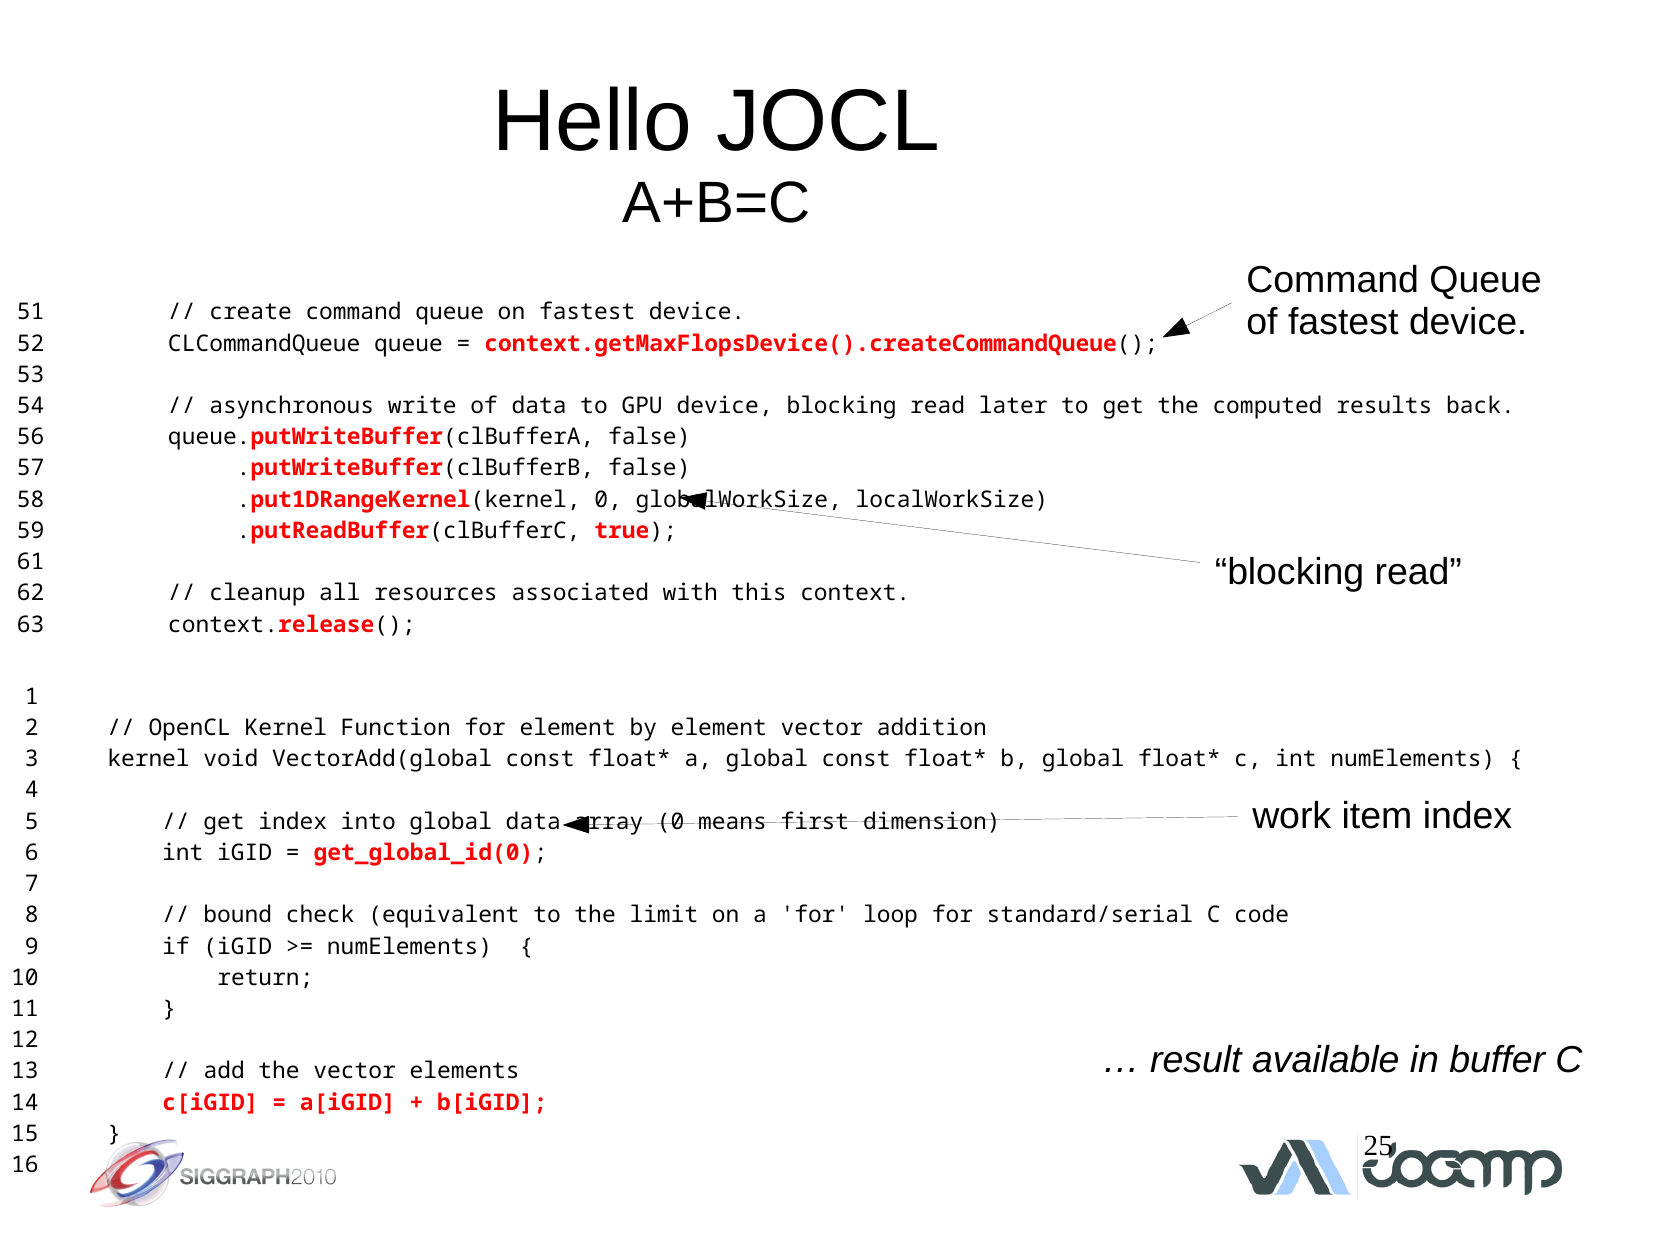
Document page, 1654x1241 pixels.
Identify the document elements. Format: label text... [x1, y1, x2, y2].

text_box 51 // create command queue on fastest device. 52 CLCommandQueue queue = context.getMaxFlopsDevice().createCommandQueue(); 53 54 // asynchronous write of data to GPU device, blocking read later to get the computed results back. 56 queue.putWriteBuffer(clBufferA, false) 57 .putWriteBuffer(clBufferB, false) 58 .put1DRangeKernel(kernel, 0, globalWorkSize, localWorkSize) 59 .putReadBuffer(clBufferC, true); 61 62 // cleanup all resources associated with this context. 63 context.release(); [2, 287, 1653, 597]
text_box Command Queue of fastest device. [1231, 250, 1557, 350]
text_box 1 2 // OpenCL Kernel Function for element by element vector addition 3 kernel void VectorAdd(global const float* a, global const float* b, global float* c, int numElements) { 4 5 // get index into global data array (0 means first dimension) 6 int iGID = get_global_id(0); 7 8 // bound check (equivalent to the limit on a 'for' loop for standard/serial C code 9 if (iGID >= numElements) { 10 return; 11 } 12 13 // add the vector elements 14 c[iGID] = a[iGID] + b[iGID]; 15 } 16 [0, 672, 1613, 1140]
picture [1237, 1140, 1562, 1200]
picture [82, 1140, 346, 1217]
text_box … result available in buffer C [1087, 1030, 1598, 1088]
text_box “blocking read” [1200, 543, 1477, 601]
text_box work item index [1237, 787, 1528, 845]
title Hello JOCL A+B=C [82, 56, 1351, 250]
